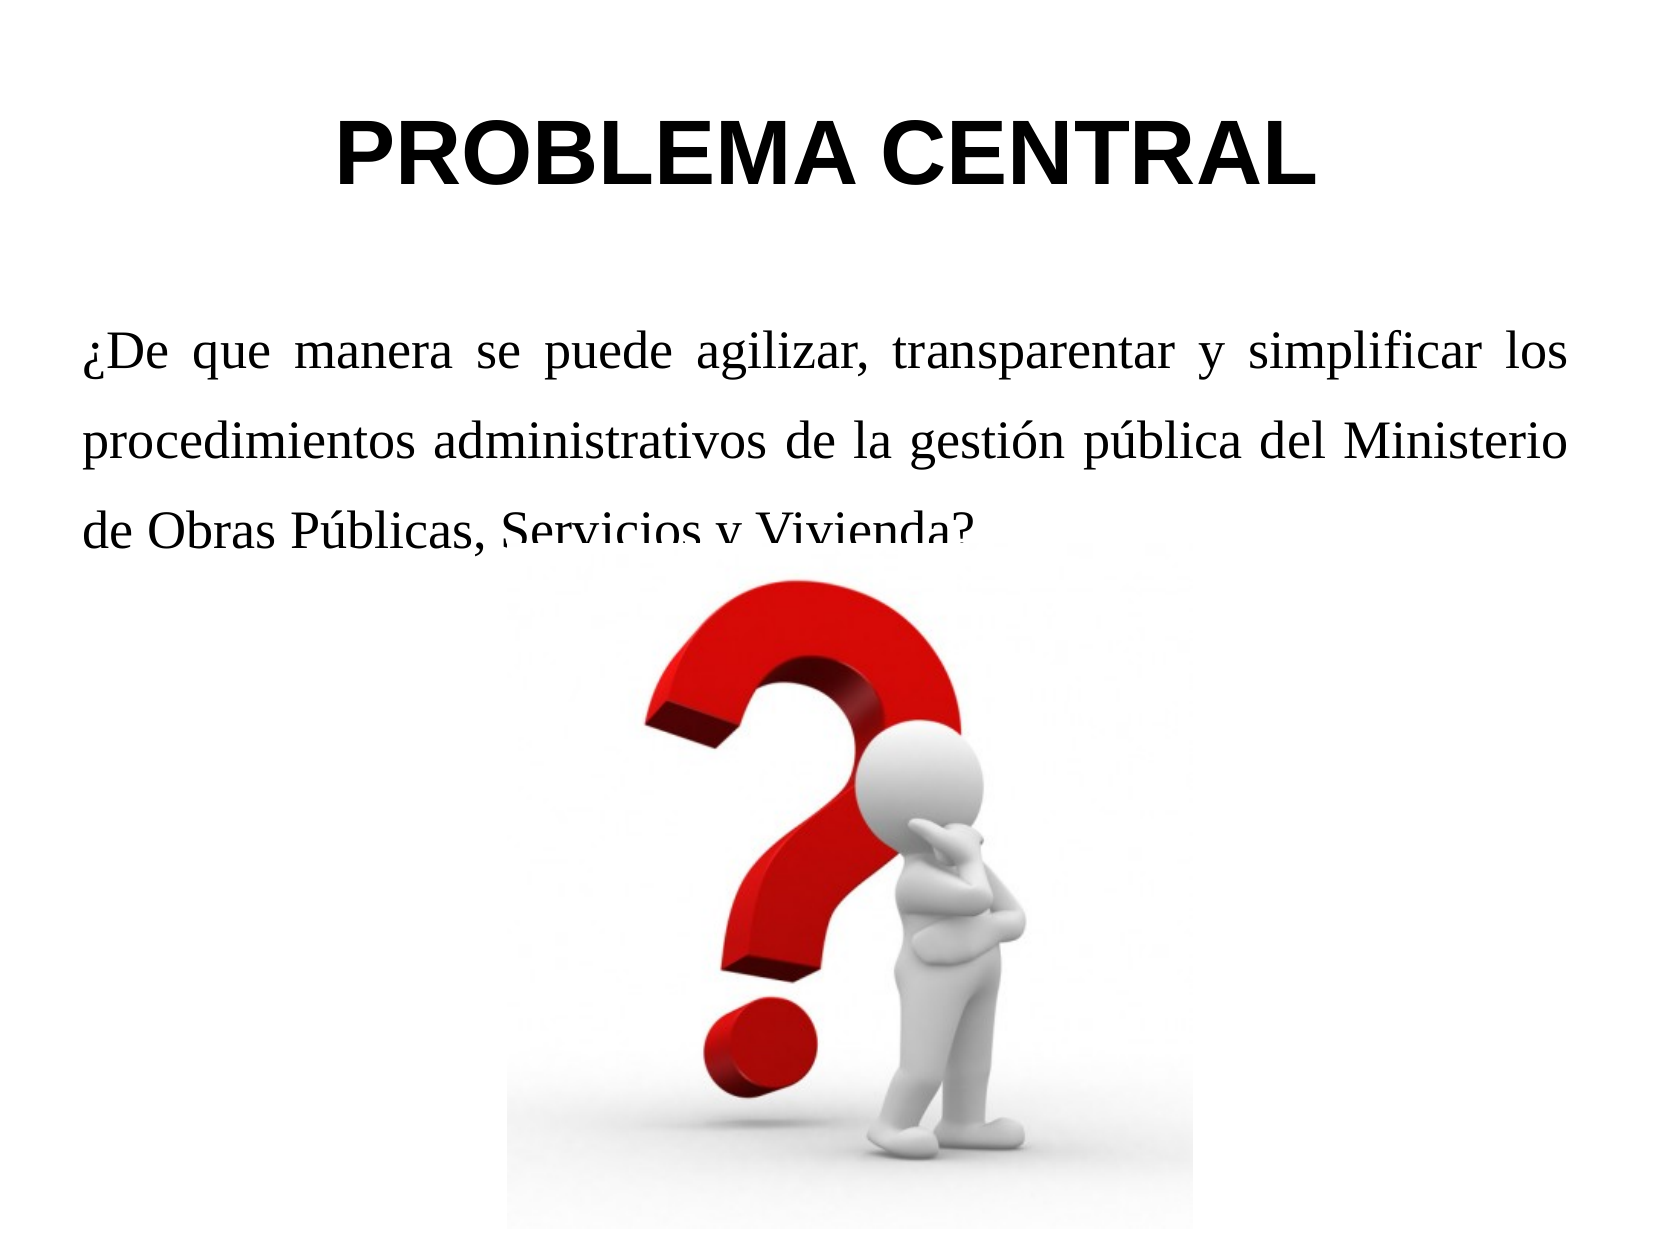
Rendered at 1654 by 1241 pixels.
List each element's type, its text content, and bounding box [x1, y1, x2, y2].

picture [507, 543, 1193, 1229]
list ¿De que manera se puede agilizar, transparentar y simplificar los procedimientos administrativos de la gestión pública del Ministerio de Obras Públicas, Servicios y Vivienda? [82, 290, 1571, 1010]
title PROBLEMA CENTRAL [82, 49, 1571, 257]
